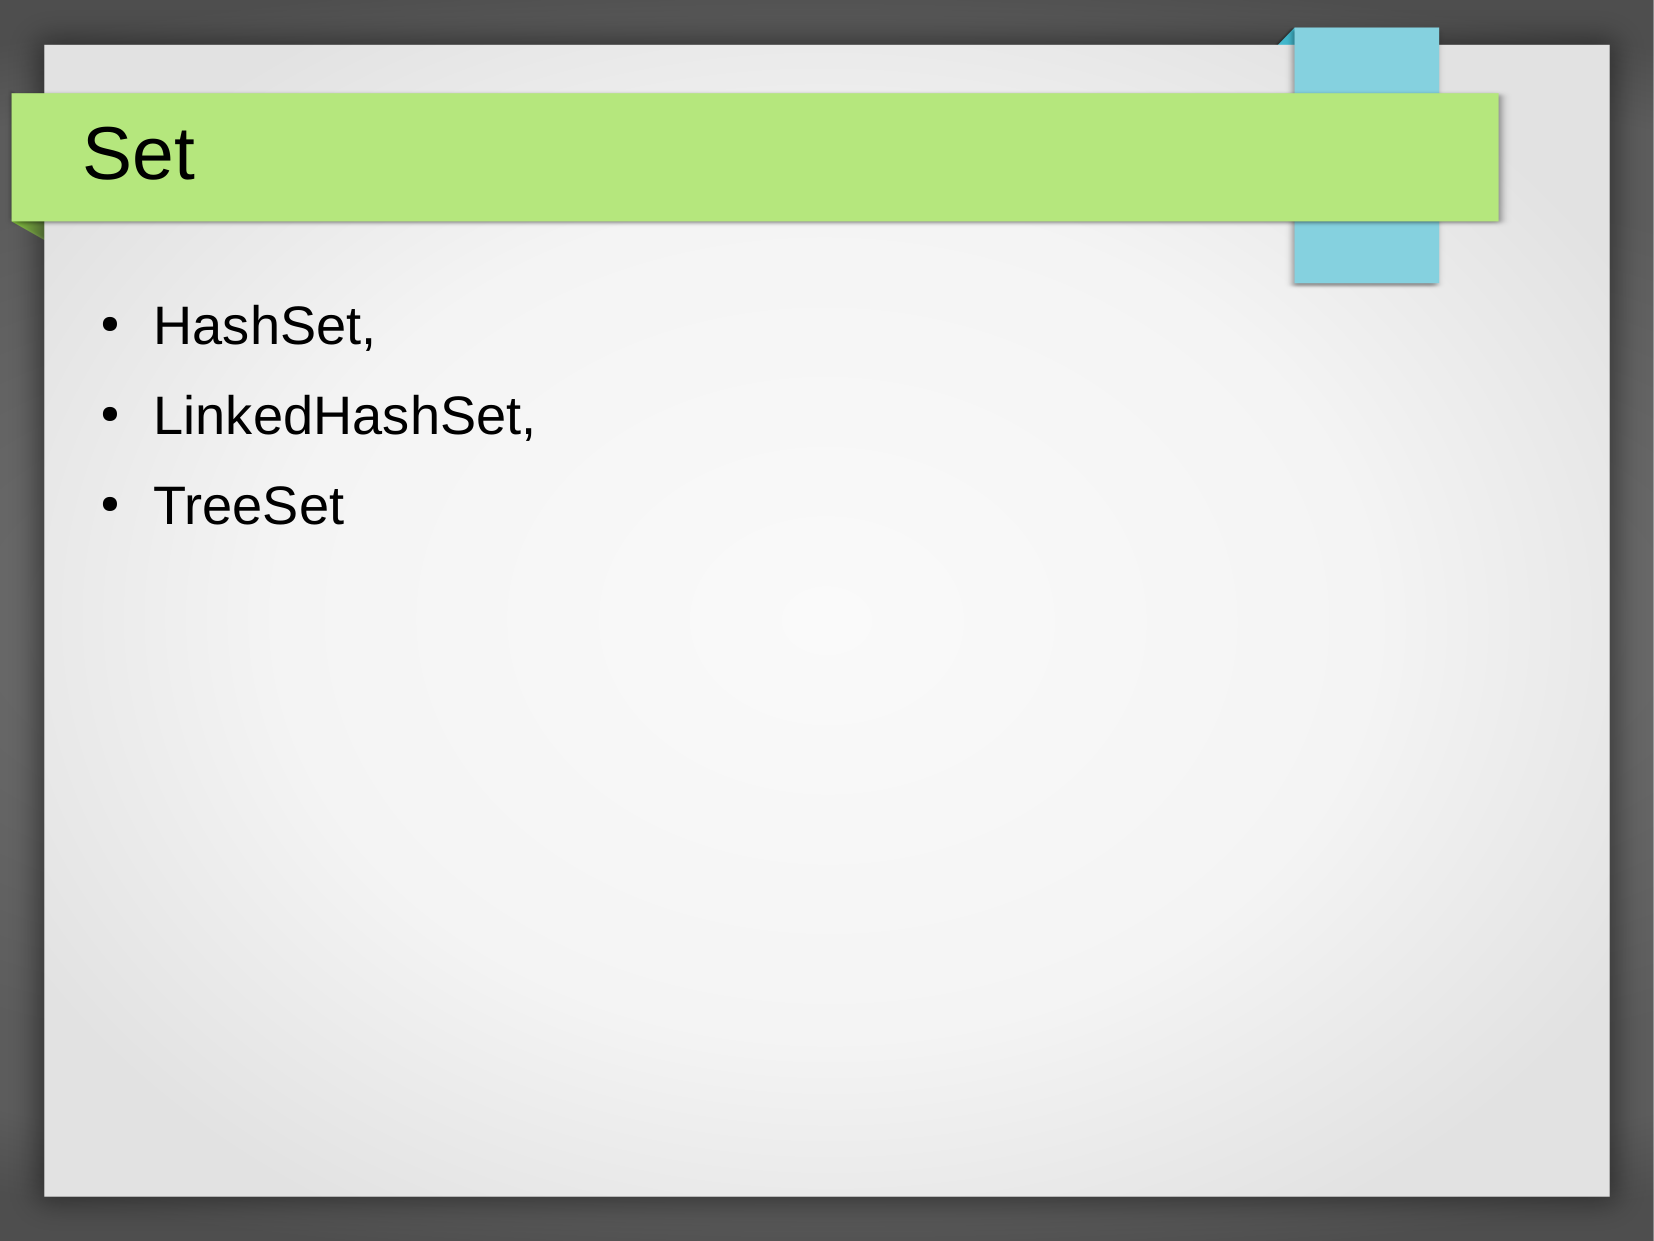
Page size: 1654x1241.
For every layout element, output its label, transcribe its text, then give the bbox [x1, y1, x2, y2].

list HashSet, LinkedHashSet, TreeSet [82, 295, 1571, 1015]
title Set [82, 94, 1264, 213]
picture [0, 0, 1654, 1241]
